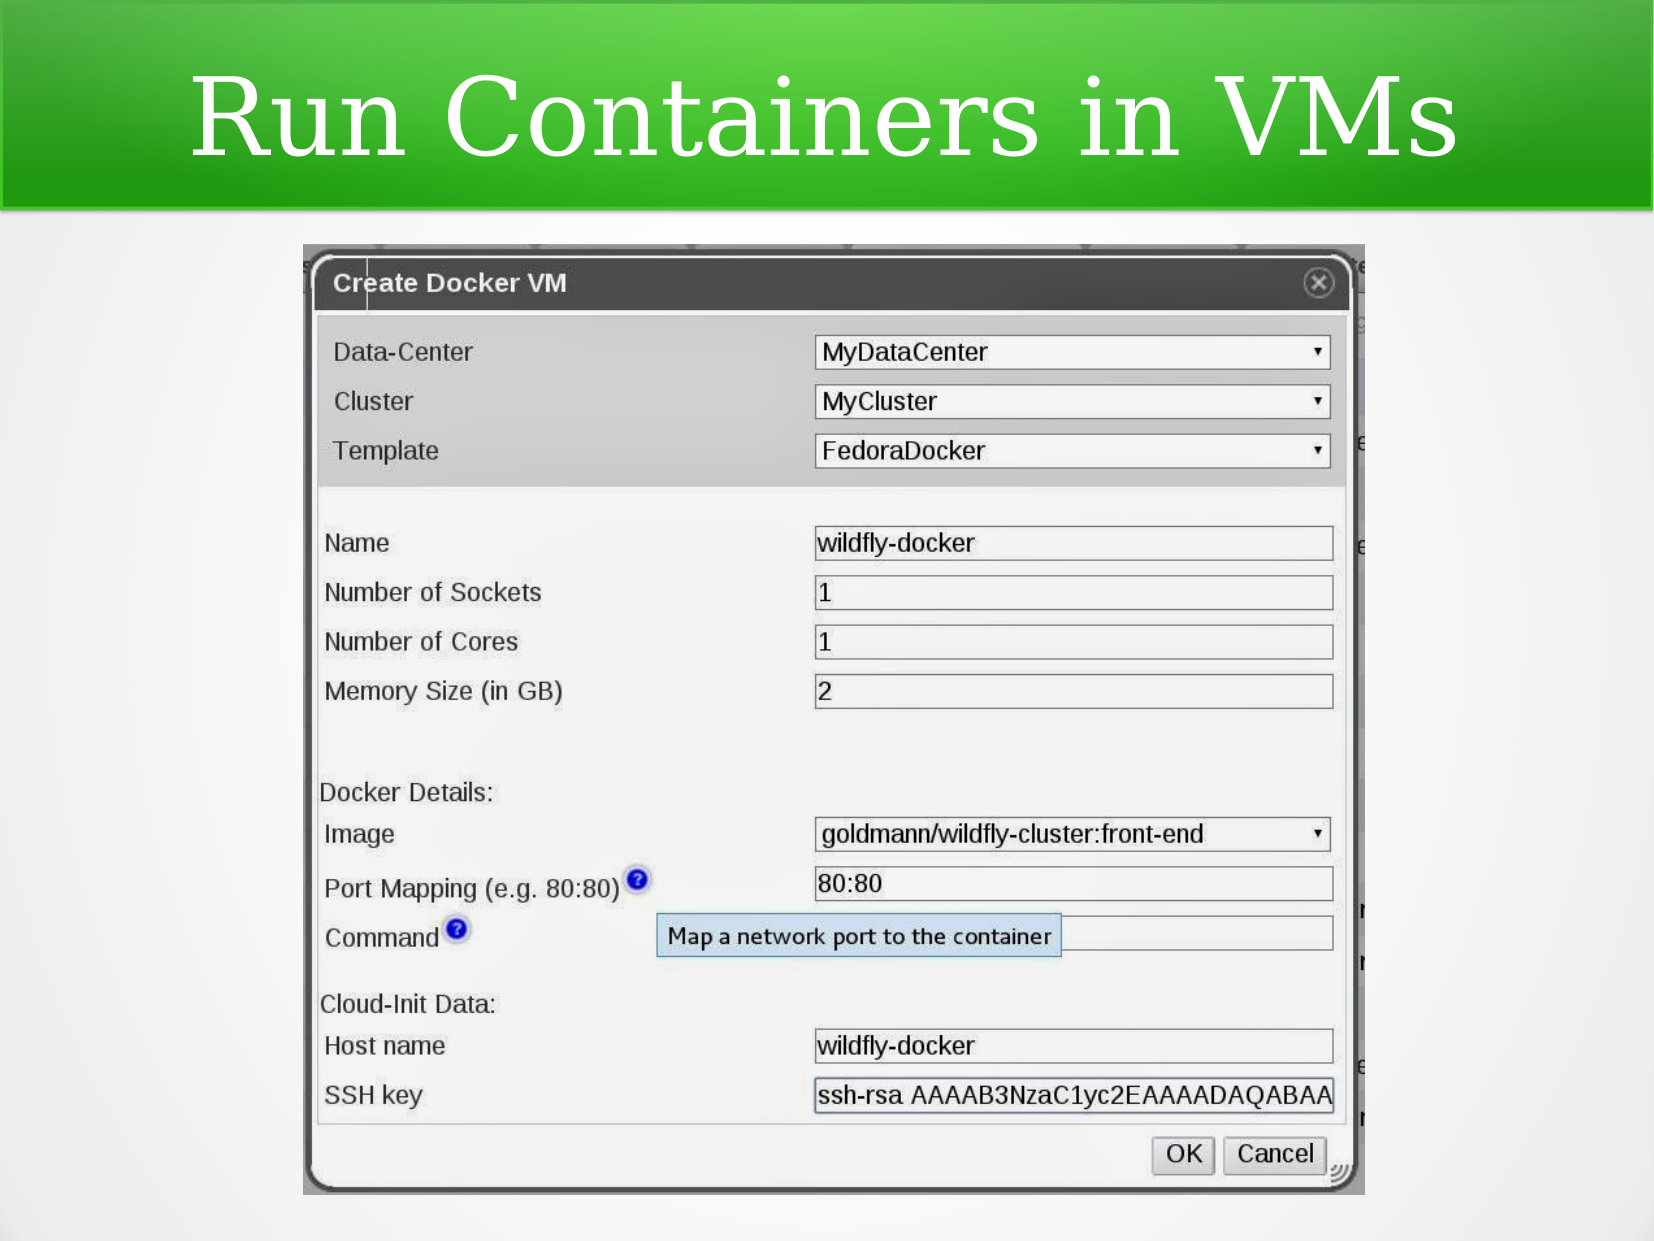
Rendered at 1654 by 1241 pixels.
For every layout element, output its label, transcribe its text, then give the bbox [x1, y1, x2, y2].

title Run Containers in VMs [0, 0, 1651, 245]
picture [303, 244, 1365, 1195]
